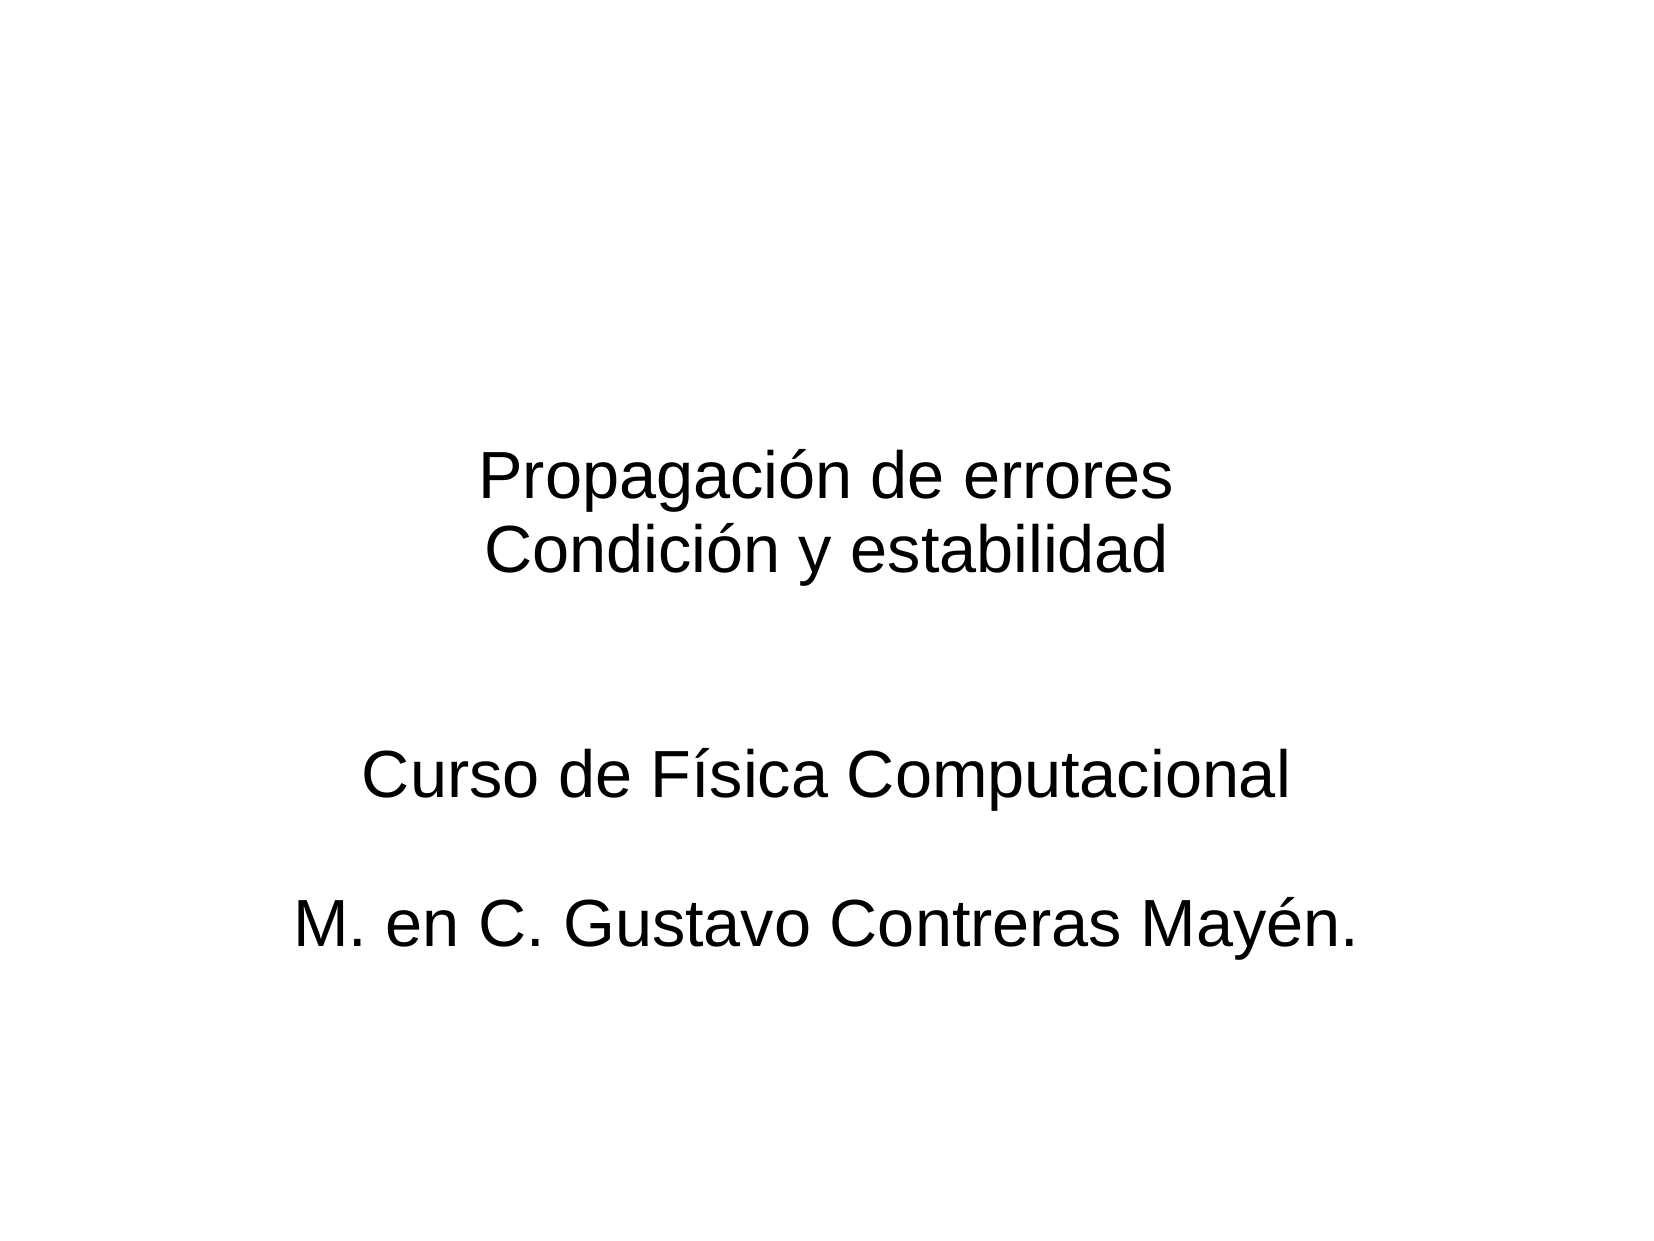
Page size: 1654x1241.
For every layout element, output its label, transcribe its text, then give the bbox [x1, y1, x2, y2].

subtitle Propagación de errores Condición y estabilidad Curso de Física Computacional M. en C. Gustavo Contreras Mayén. [82, 297, 1571, 1102]
